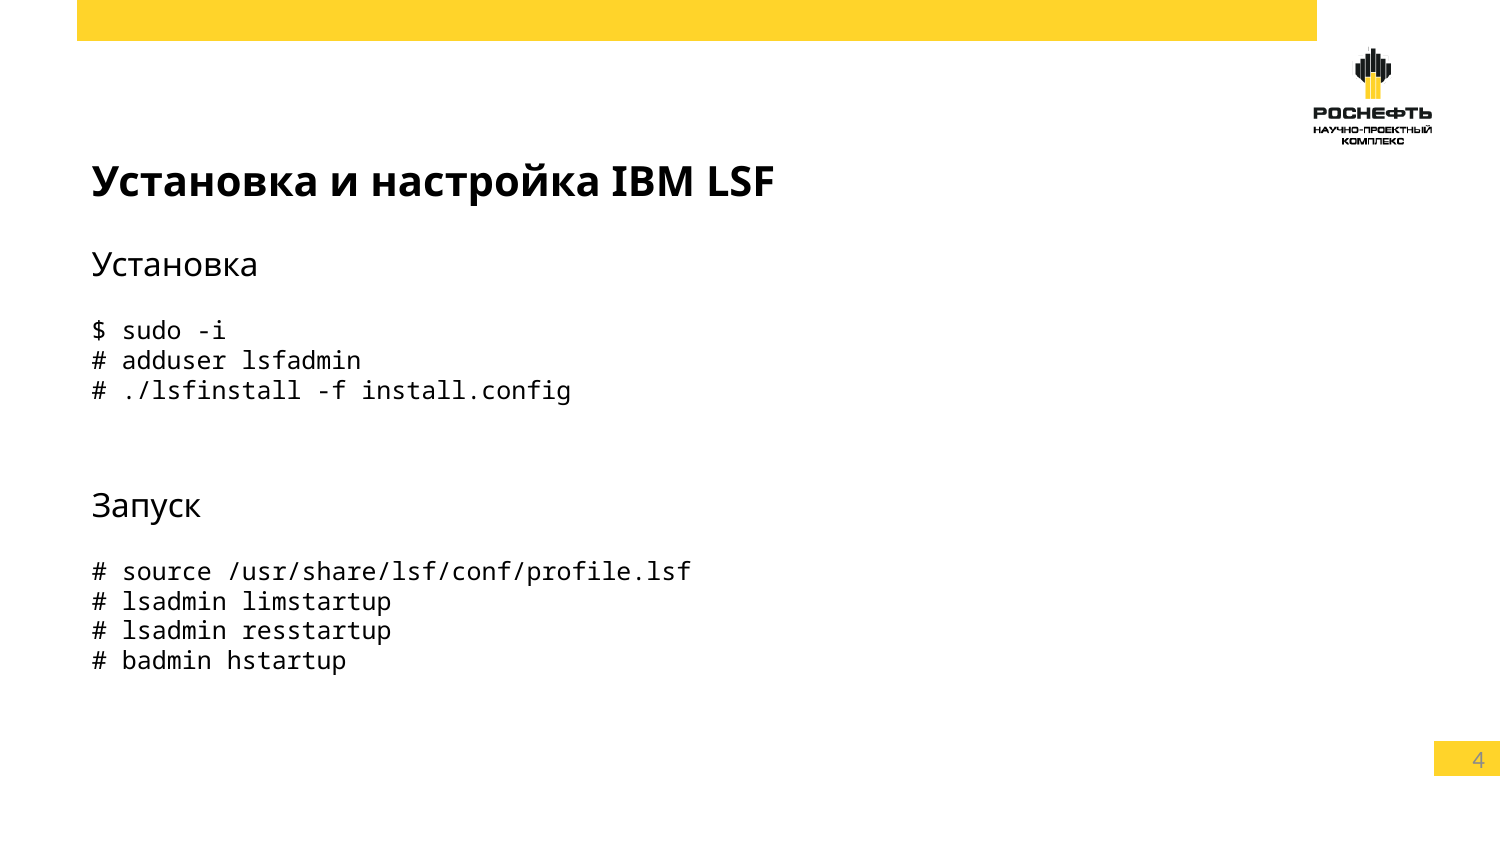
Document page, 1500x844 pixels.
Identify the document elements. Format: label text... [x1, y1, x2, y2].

text_box Запуск [76, 476, 583, 533]
text_box $ sudo -i # adduser lsfadmin # ./lsfinstall -f install.config [76, 306, 751, 412]
text_box Установка [76, 235, 583, 292]
text_box Установка и настройка IBM LSF [76, 147, 951, 213]
picture [1269, 0, 1500, 236]
text_box # source /usr/share/lsf/conf/profile.lsf # lsadmin limstartup # lsadmin resstartup # badmin hstartup [76, 547, 751, 683]
